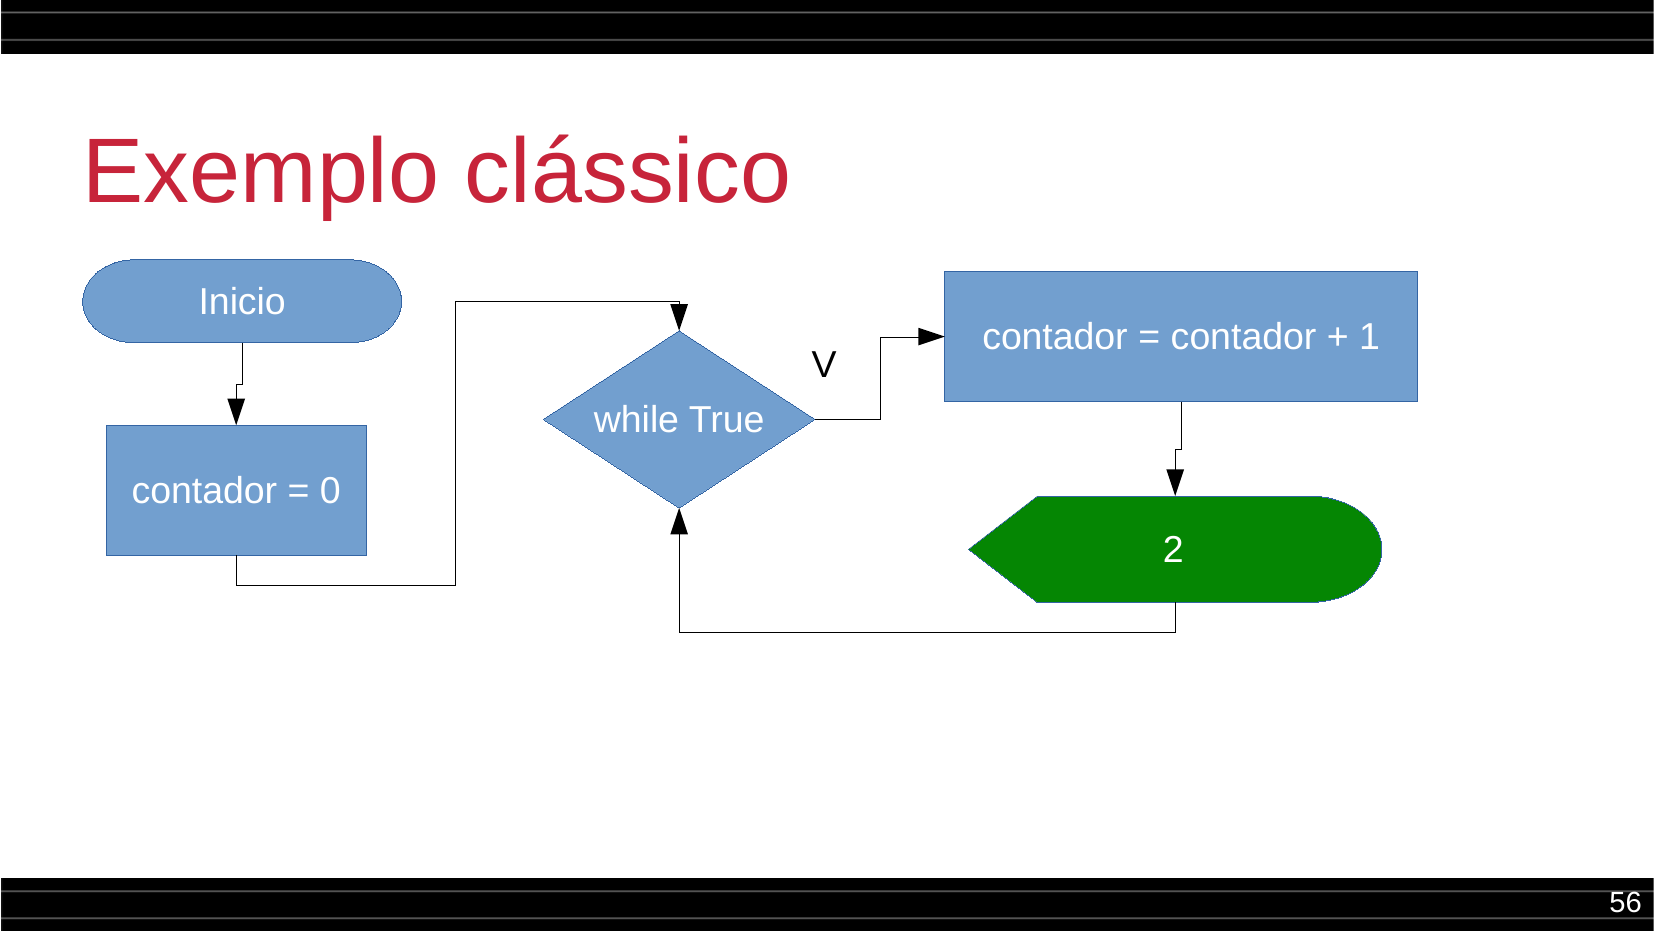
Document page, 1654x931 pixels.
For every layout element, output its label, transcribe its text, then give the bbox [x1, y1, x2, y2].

text_box contador = 0 [106, 425, 367, 556]
text_box 2 [968, 496, 1382, 603]
text_box V [796, 336, 868, 394]
text_box while True [543, 331, 815, 508]
text_box Inicio [82, 259, 402, 343]
title Exemplo clássico [82, 92, 1571, 249]
picture [1, 0, 1654, 54]
text_box contador = contador + 1 [944, 271, 1418, 402]
picture [1, 878, 1654, 931]
